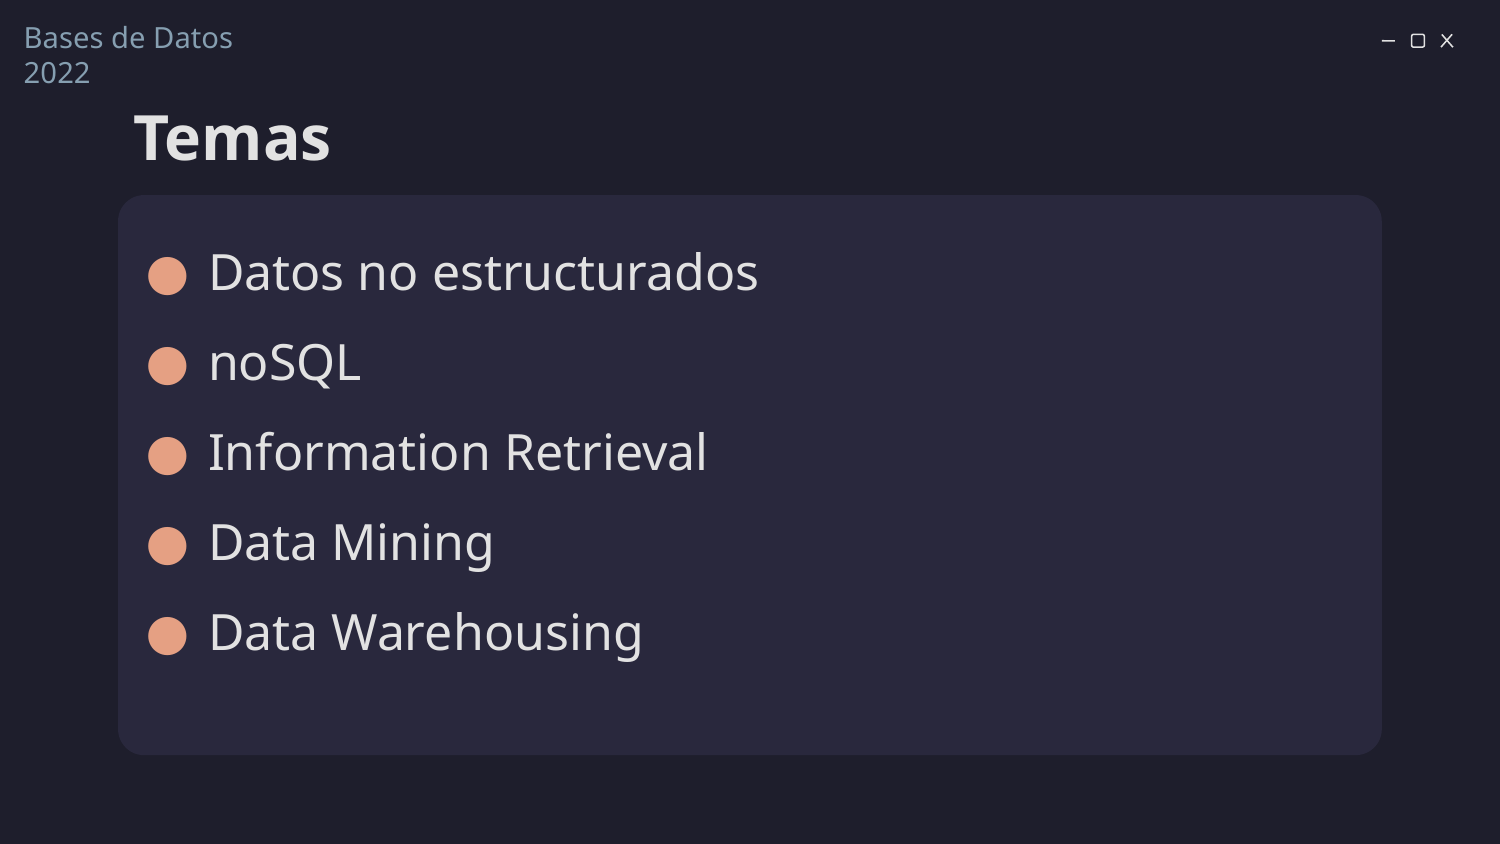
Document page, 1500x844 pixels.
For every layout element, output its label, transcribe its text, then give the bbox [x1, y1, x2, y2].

title Temas [118, 88, 1382, 183]
list Datos no estructurados noSQL Information Retrieval Data Mining Data Warehousing [118, 195, 1382, 750]
